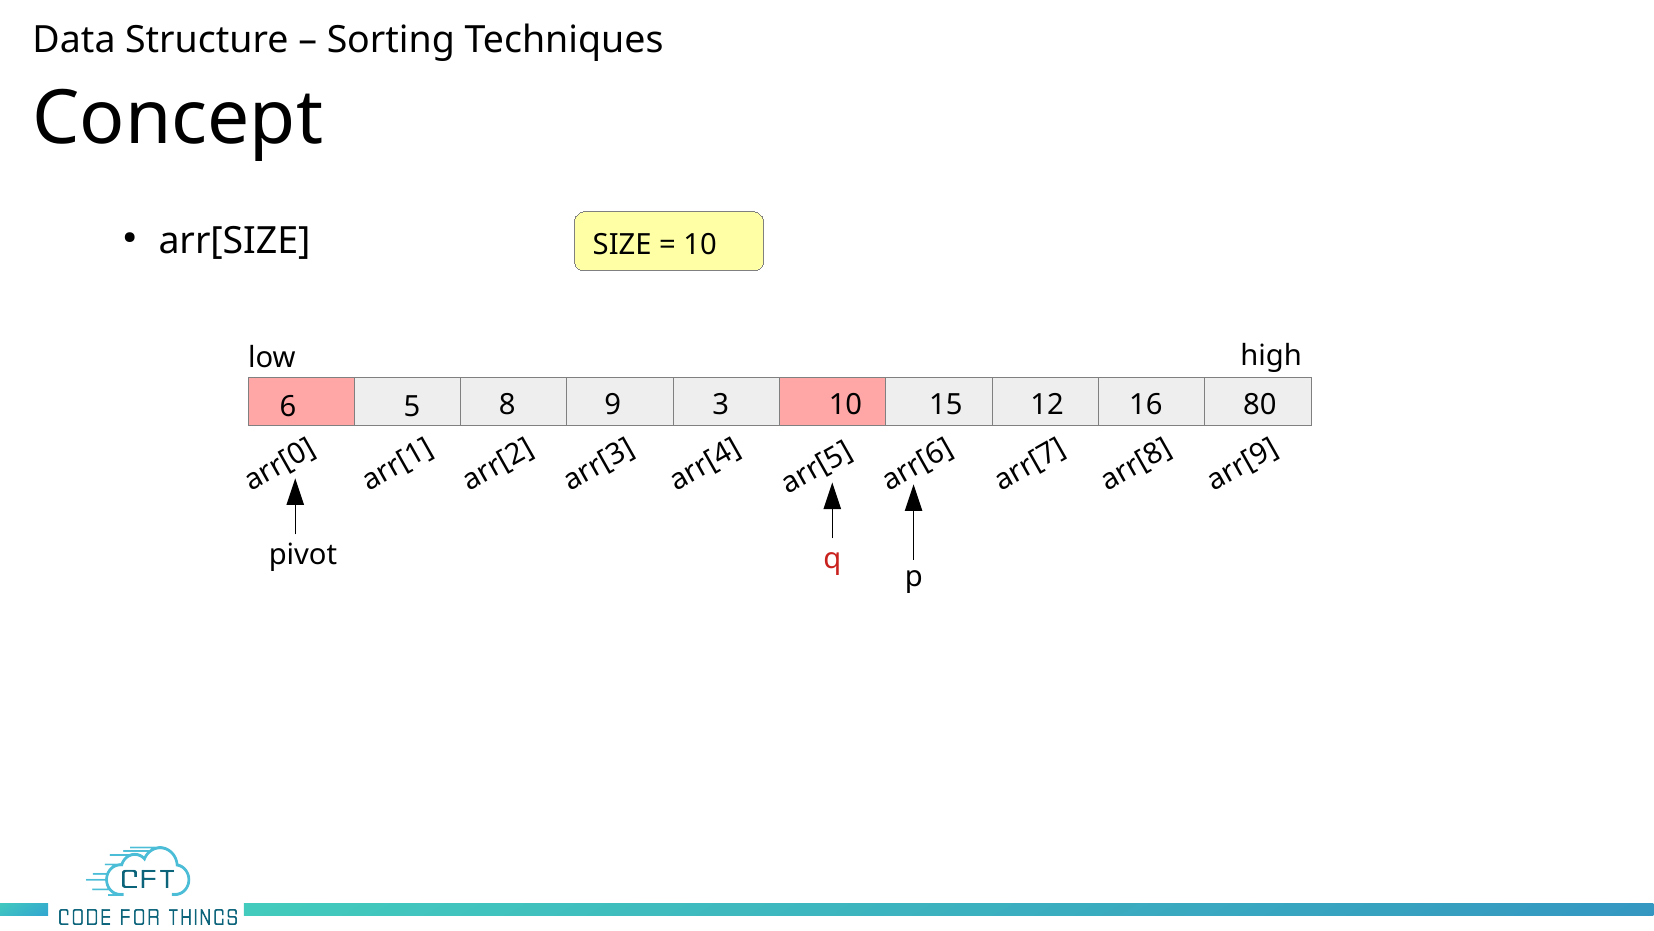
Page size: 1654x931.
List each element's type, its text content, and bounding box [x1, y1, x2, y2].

text_box arr[7] [971, 404, 1111, 517]
text_box SIZE = 10 [577, 215, 758, 265]
picture [59, 846, 237, 925]
text_box arr[4] [647, 411, 786, 517]
text_box q [808, 529, 857, 579]
text_box arr[3] [537, 413, 680, 517]
text_box [762, 377, 814, 426]
text_box 8 [484, 376, 551, 426]
text_box arr[0] [218, 426, 360, 517]
text_box [1182, 377, 1228, 426]
text_box 5 [388, 377, 438, 428]
text_box [248, 378, 264, 426]
text_box pivot [253, 525, 358, 575]
text_box arr[9] [1181, 405, 1323, 517]
text_box p [889, 547, 939, 615]
text_box [657, 377, 690, 426]
text_box 12 [1015, 376, 1083, 426]
title Data Structure – Sorting Techniques Concept [32, 12, 1184, 166]
text_box arr[SIZE] [108, 205, 353, 272]
text_box 15 [914, 376, 982, 426]
text_box [313, 377, 388, 426]
text_box [574, 211, 764, 271]
text_box 6 [264, 378, 313, 428]
text_box 10 [814, 376, 881, 426]
text_box 80 [1228, 377, 1296, 426]
text_box [982, 377, 1015, 426]
text_box 3 [690, 376, 762, 426]
text_box 9 [589, 376, 657, 426]
text_box arr[5] [756, 426, 898, 520]
text_box arr[2] [437, 404, 574, 517]
text_box 16 [1114, 376, 1182, 426]
text_box arr[6] [863, 424, 999, 517]
text_box [881, 377, 914, 426]
text_box low [233, 328, 337, 378]
text_box [438, 377, 484, 426]
text_box [1083, 377, 1114, 426]
text_box [551, 377, 589, 426]
text_box arr[1] [336, 401, 473, 517]
text_box high [1225, 327, 1329, 377]
text_box arr[8] [1079, 401, 1213, 517]
text_box [1296, 377, 1312, 426]
